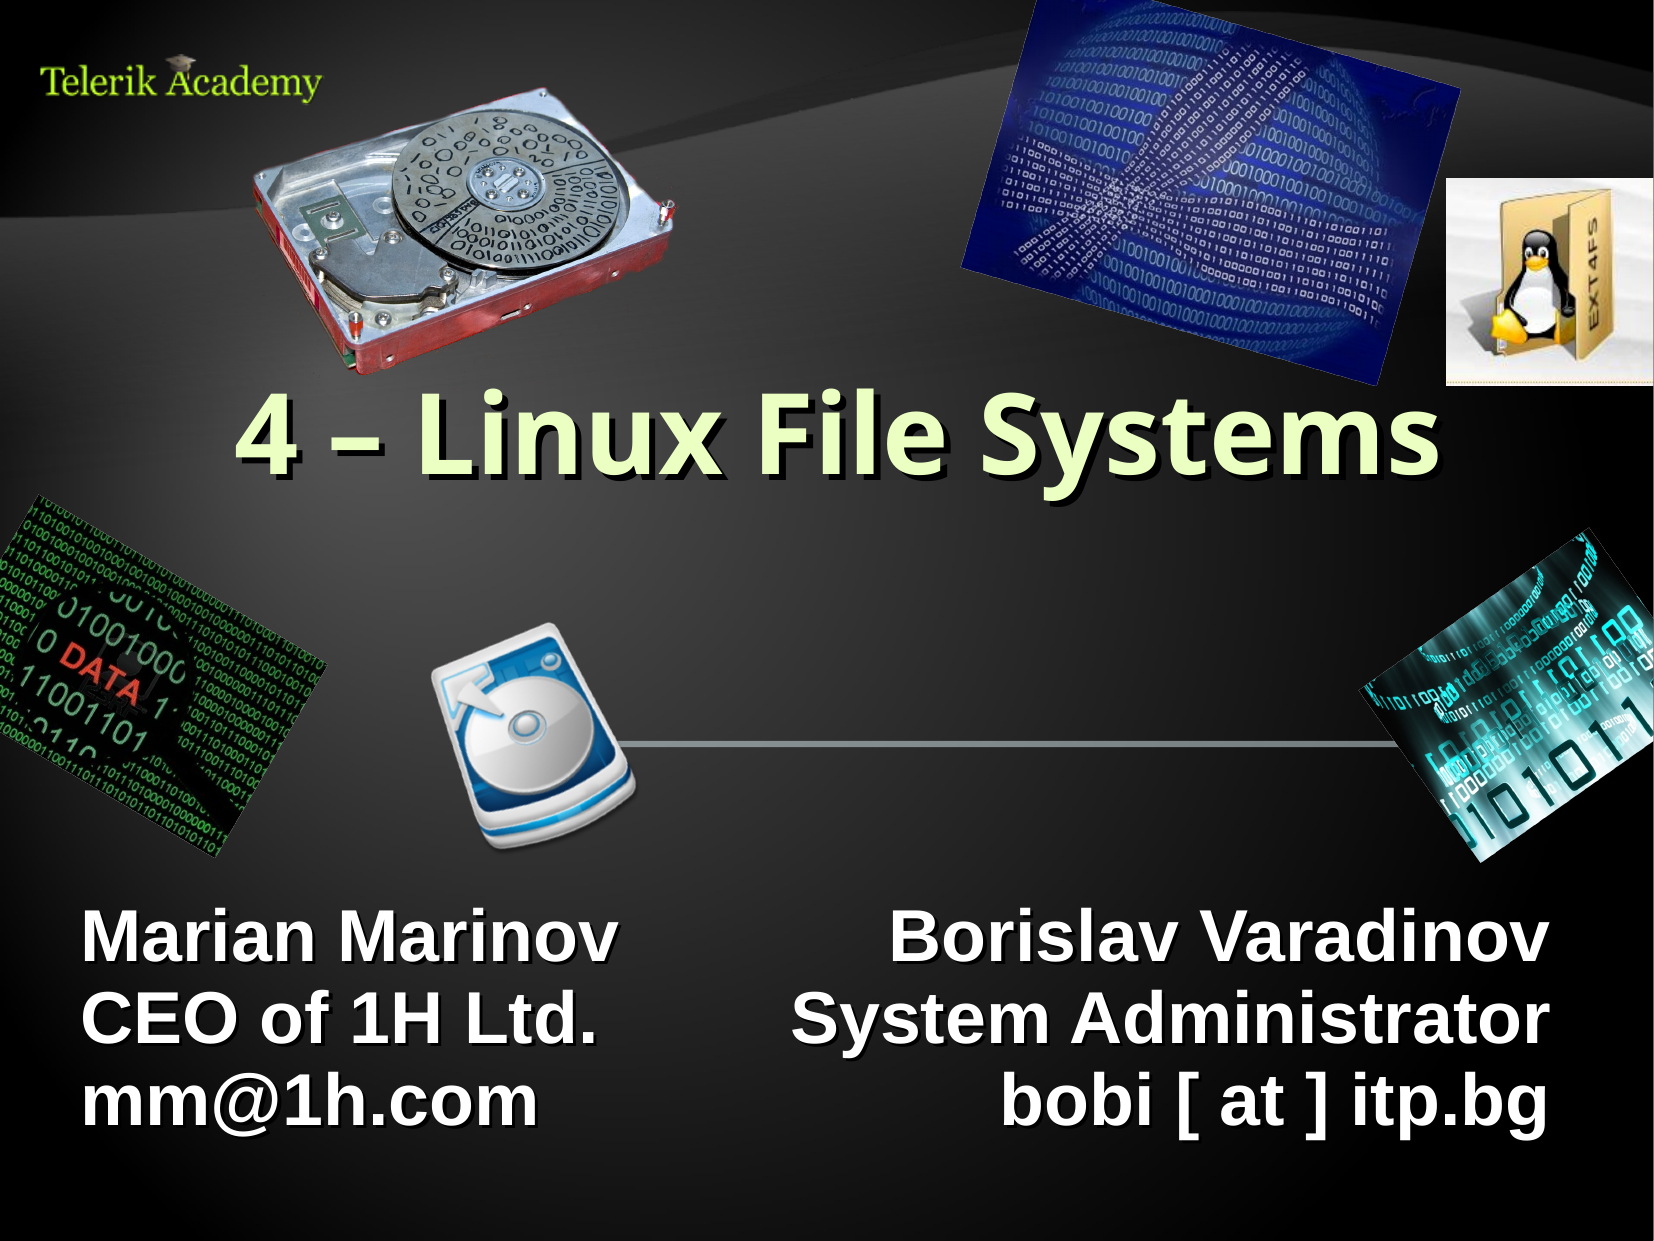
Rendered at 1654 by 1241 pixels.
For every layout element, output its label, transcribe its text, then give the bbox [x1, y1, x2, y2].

title 4 – Linux File Systems [94, 293, 1583, 569]
text_box Borislav Varadinov System Administrator bobi [ at ] itp.bg [777, 800, 1552, 1236]
picture [0, 0, 1654, 1241]
subtitle Marian Marinov CEO of 1H Ltd. mm@1h.com [80, 800, 687, 1236]
